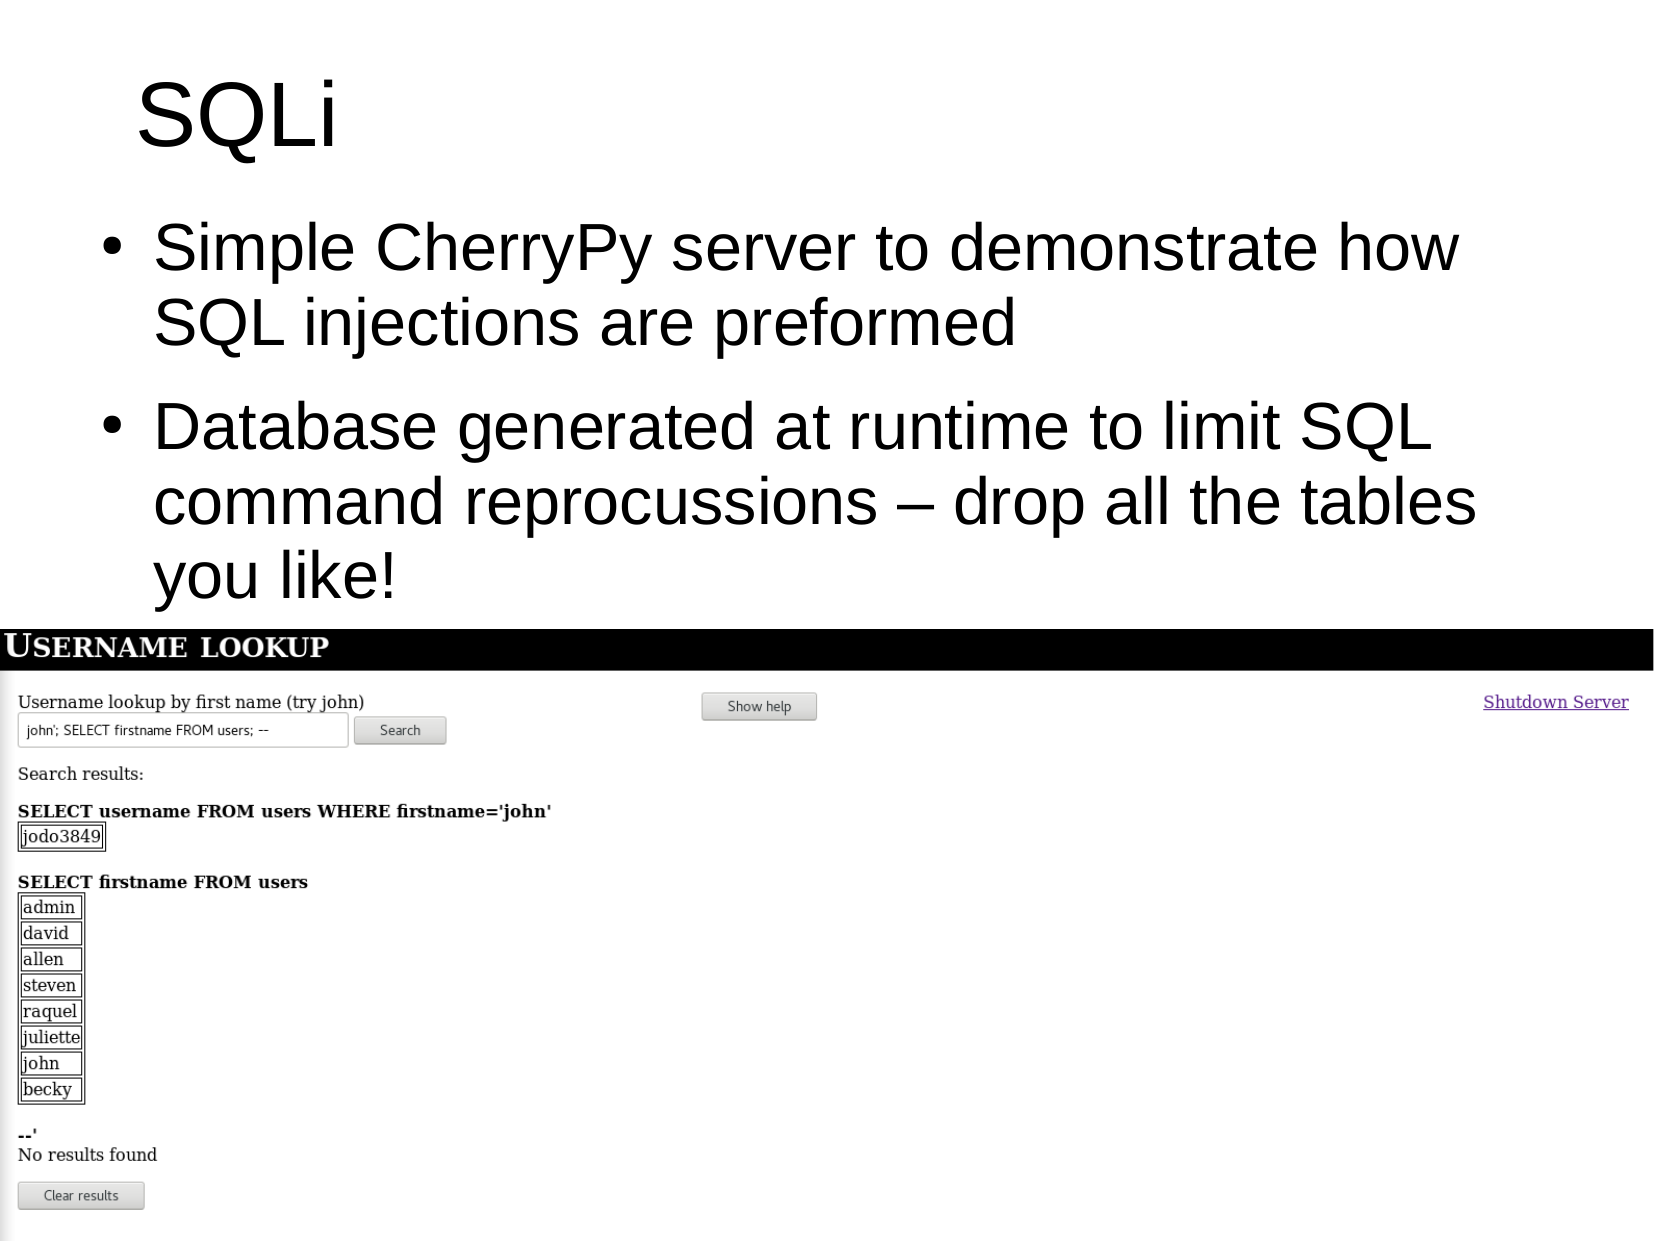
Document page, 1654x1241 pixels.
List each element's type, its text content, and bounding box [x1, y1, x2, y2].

list Simple CherryPy server to demonstrate how SQL injections are preformed Database generated at runtime to limit SQL command reprocussions – drop all the tables you like! [82, 210, 1571, 616]
picture [0, 629, 1654, 1241]
title SQLi [135, 49, 1571, 181]
